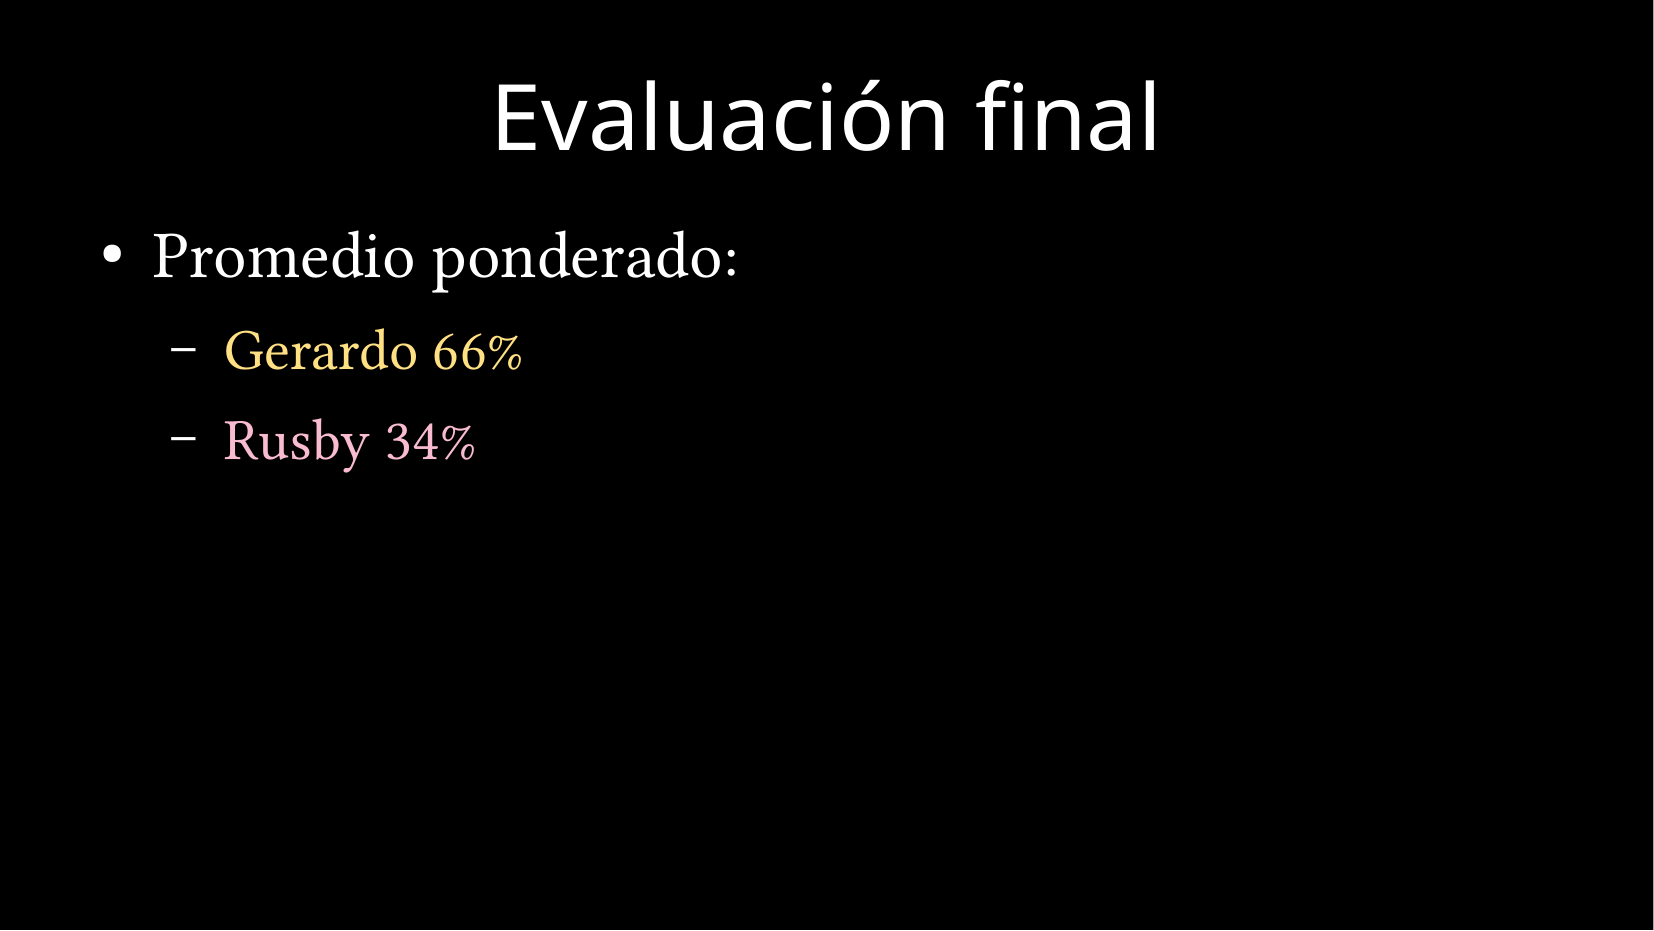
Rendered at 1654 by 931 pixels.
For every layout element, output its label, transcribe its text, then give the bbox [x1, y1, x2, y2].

list Promedio ponderado: Gerardo 66% Rusby 34% [82, 217, 1571, 758]
title Evaluación final [82, 37, 1571, 193]
